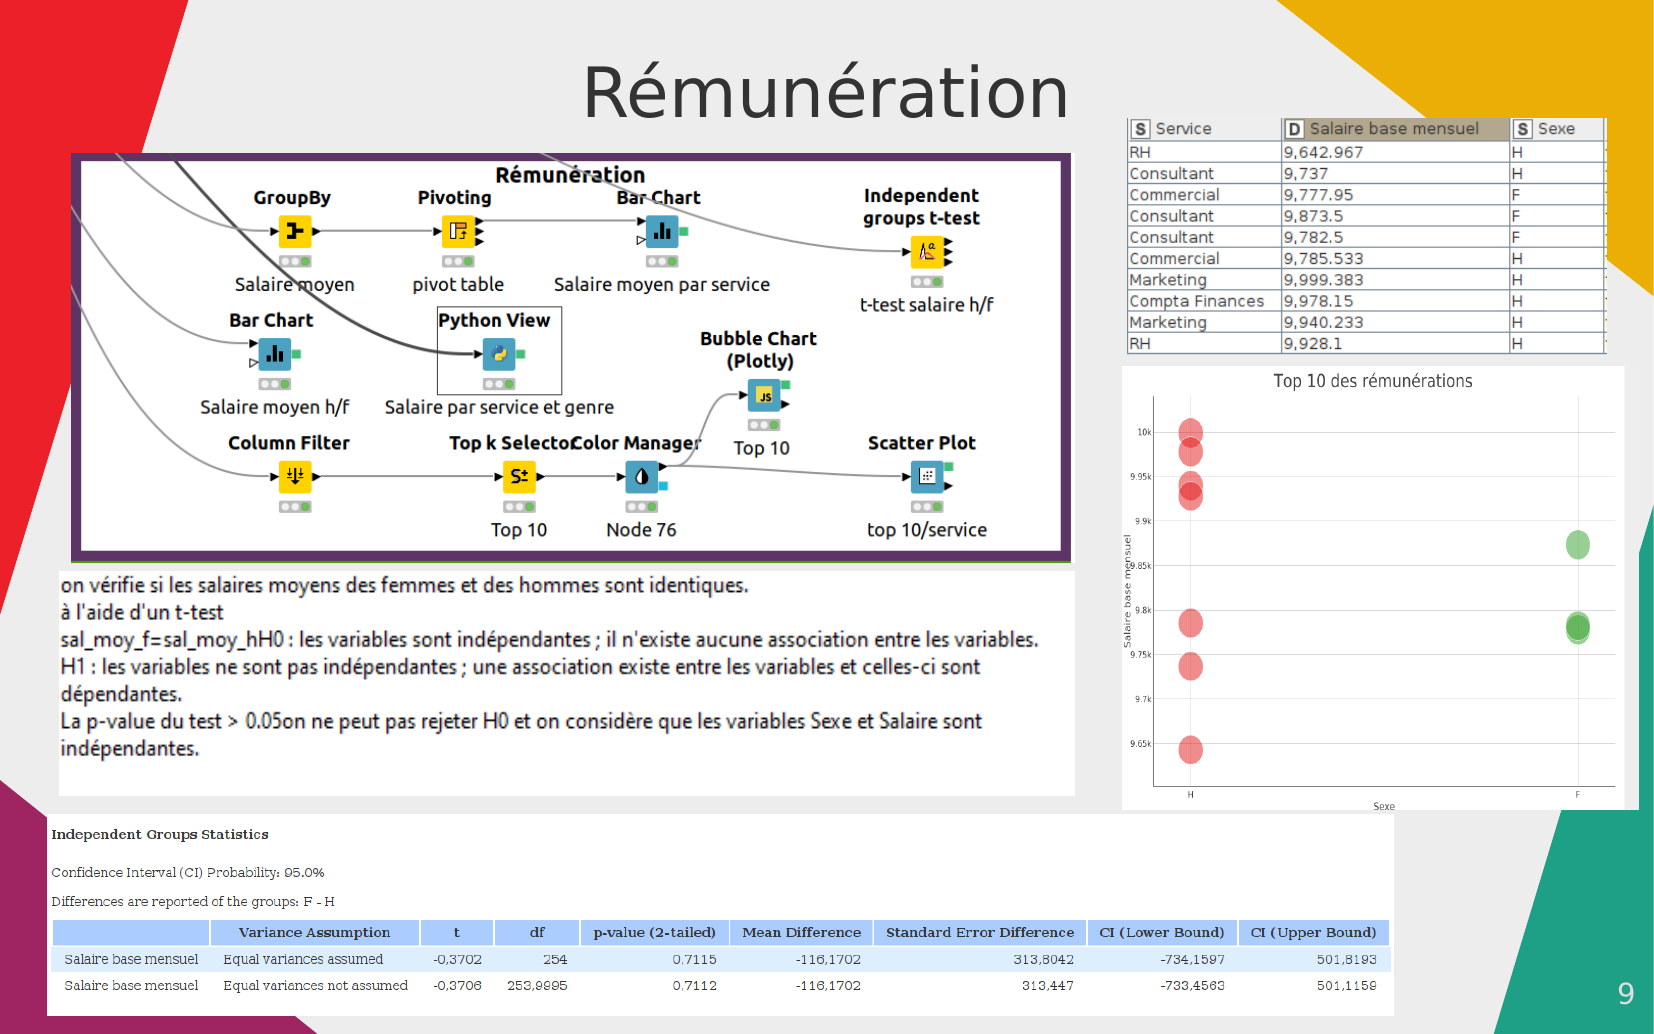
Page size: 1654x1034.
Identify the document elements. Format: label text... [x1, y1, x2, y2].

picture [59, 571, 1075, 796]
title Rémunération [114, 11, 1539, 176]
picture [1122, 366, 1639, 810]
picture [1127, 118, 1607, 359]
picture [47, 814, 1394, 1016]
picture [71, 153, 1075, 563]
